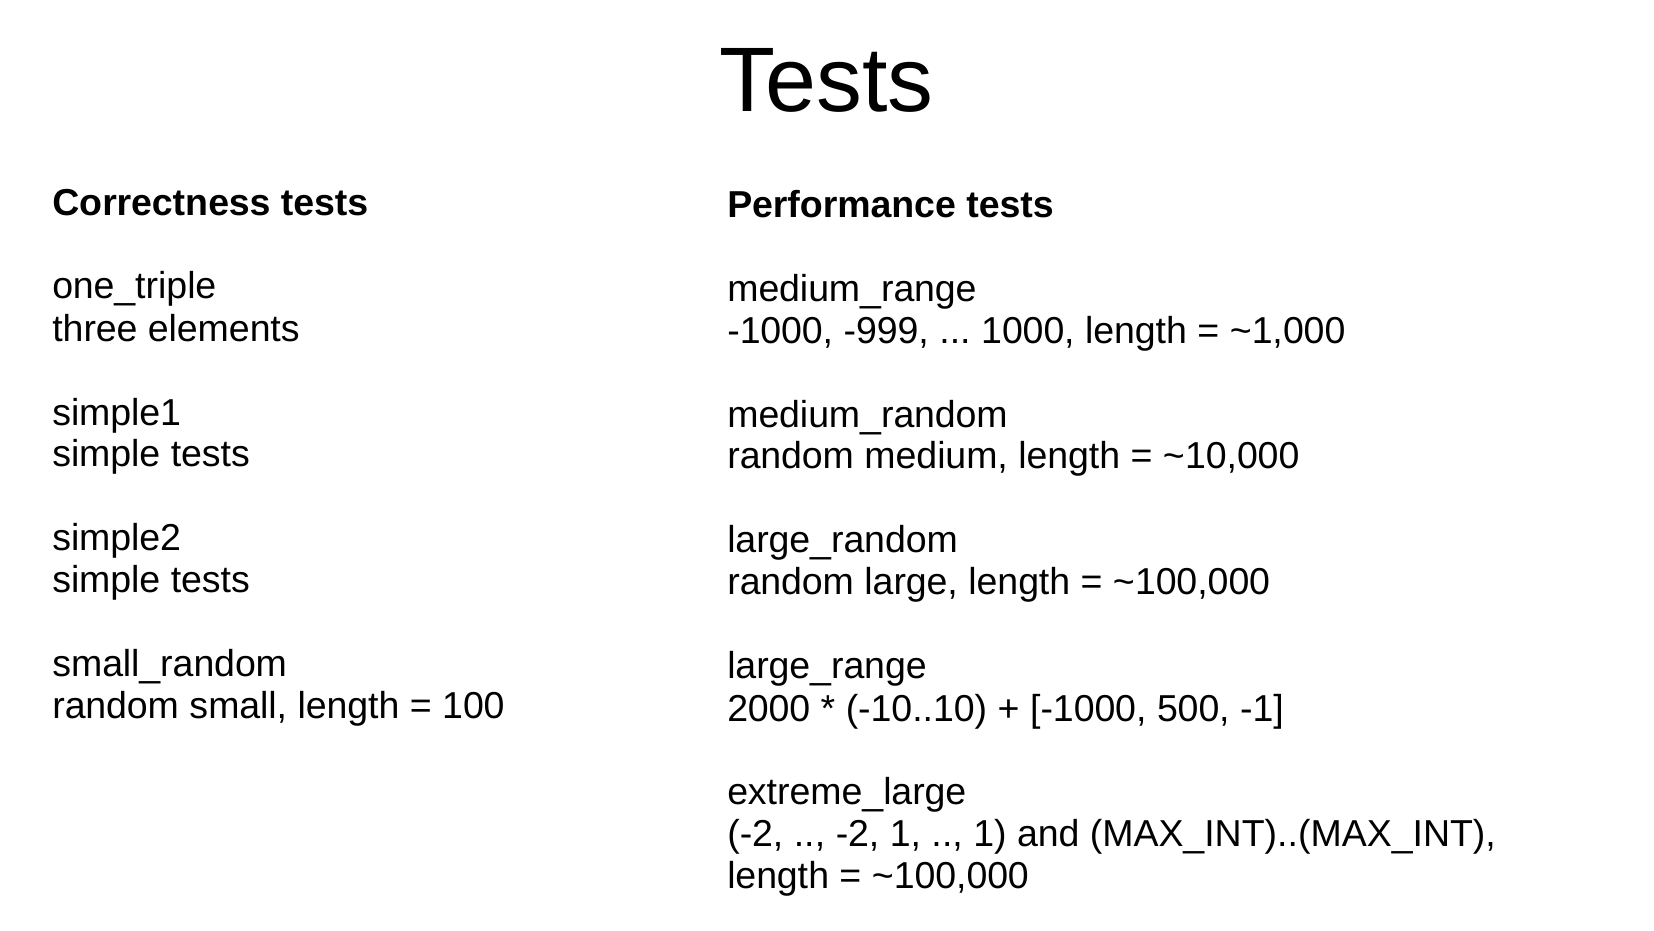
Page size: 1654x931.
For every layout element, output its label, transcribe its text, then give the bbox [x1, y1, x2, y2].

text_box Correctness tests one_triple three elements simple1 simple tests simple2 simple tests small_random random small, length = 100 [37, 173, 676, 924]
title Tests [82, 1, 1571, 157]
text_box Performance tests medium_range -1000, -999, ... 1000, length = ~1,000 medium_random random medium, length = ~10,000 large_random random large, length = ~100,000 large_range 2000 * (-10..10) + [-1000, 500, -1] extreme_large (-2, .., -2, 1, .., 1) and (MAX_INT)..(MAX_INT), length = ~100,000 [712, 175, 1538, 905]
